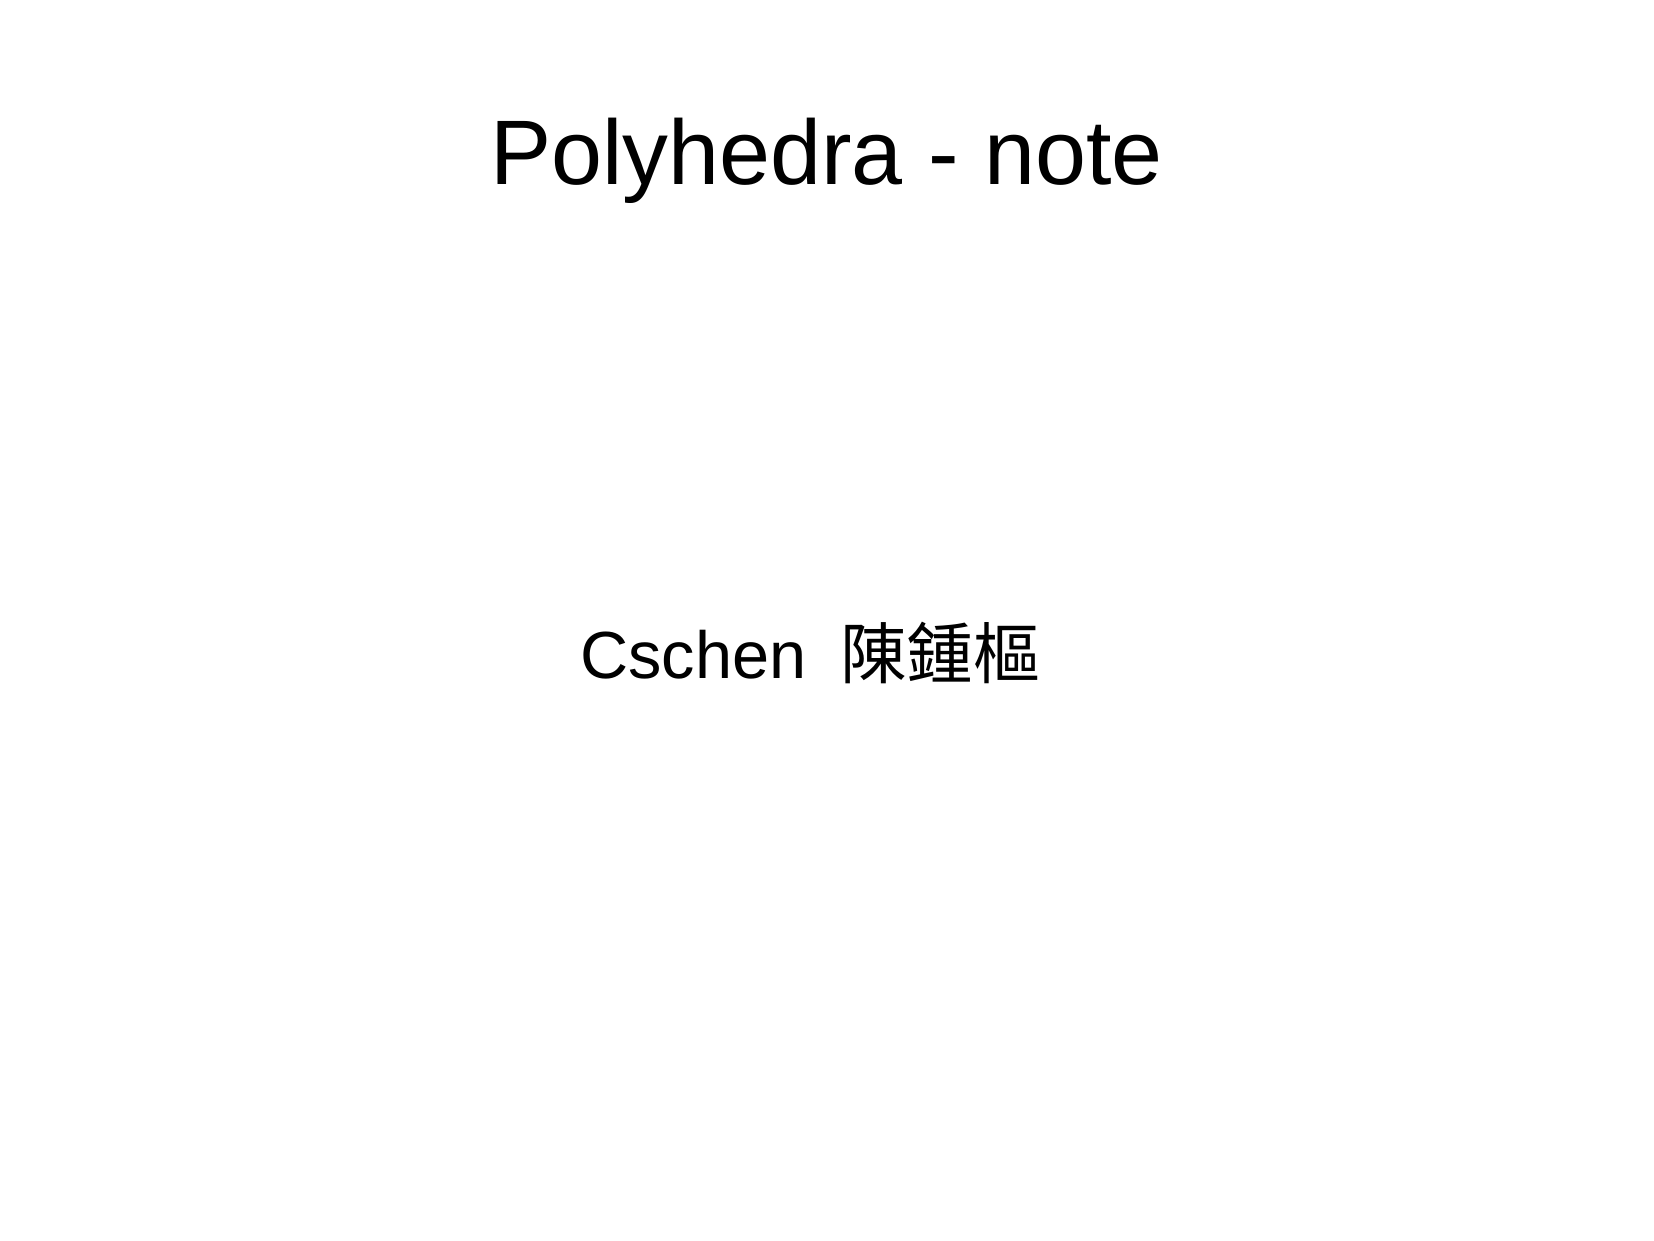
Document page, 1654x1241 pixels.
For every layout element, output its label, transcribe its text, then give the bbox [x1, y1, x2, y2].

subtitle Cschen 陳鍾樞 [82, 290, 1538, 1010]
title Polyhedra - note [82, 49, 1571, 257]
